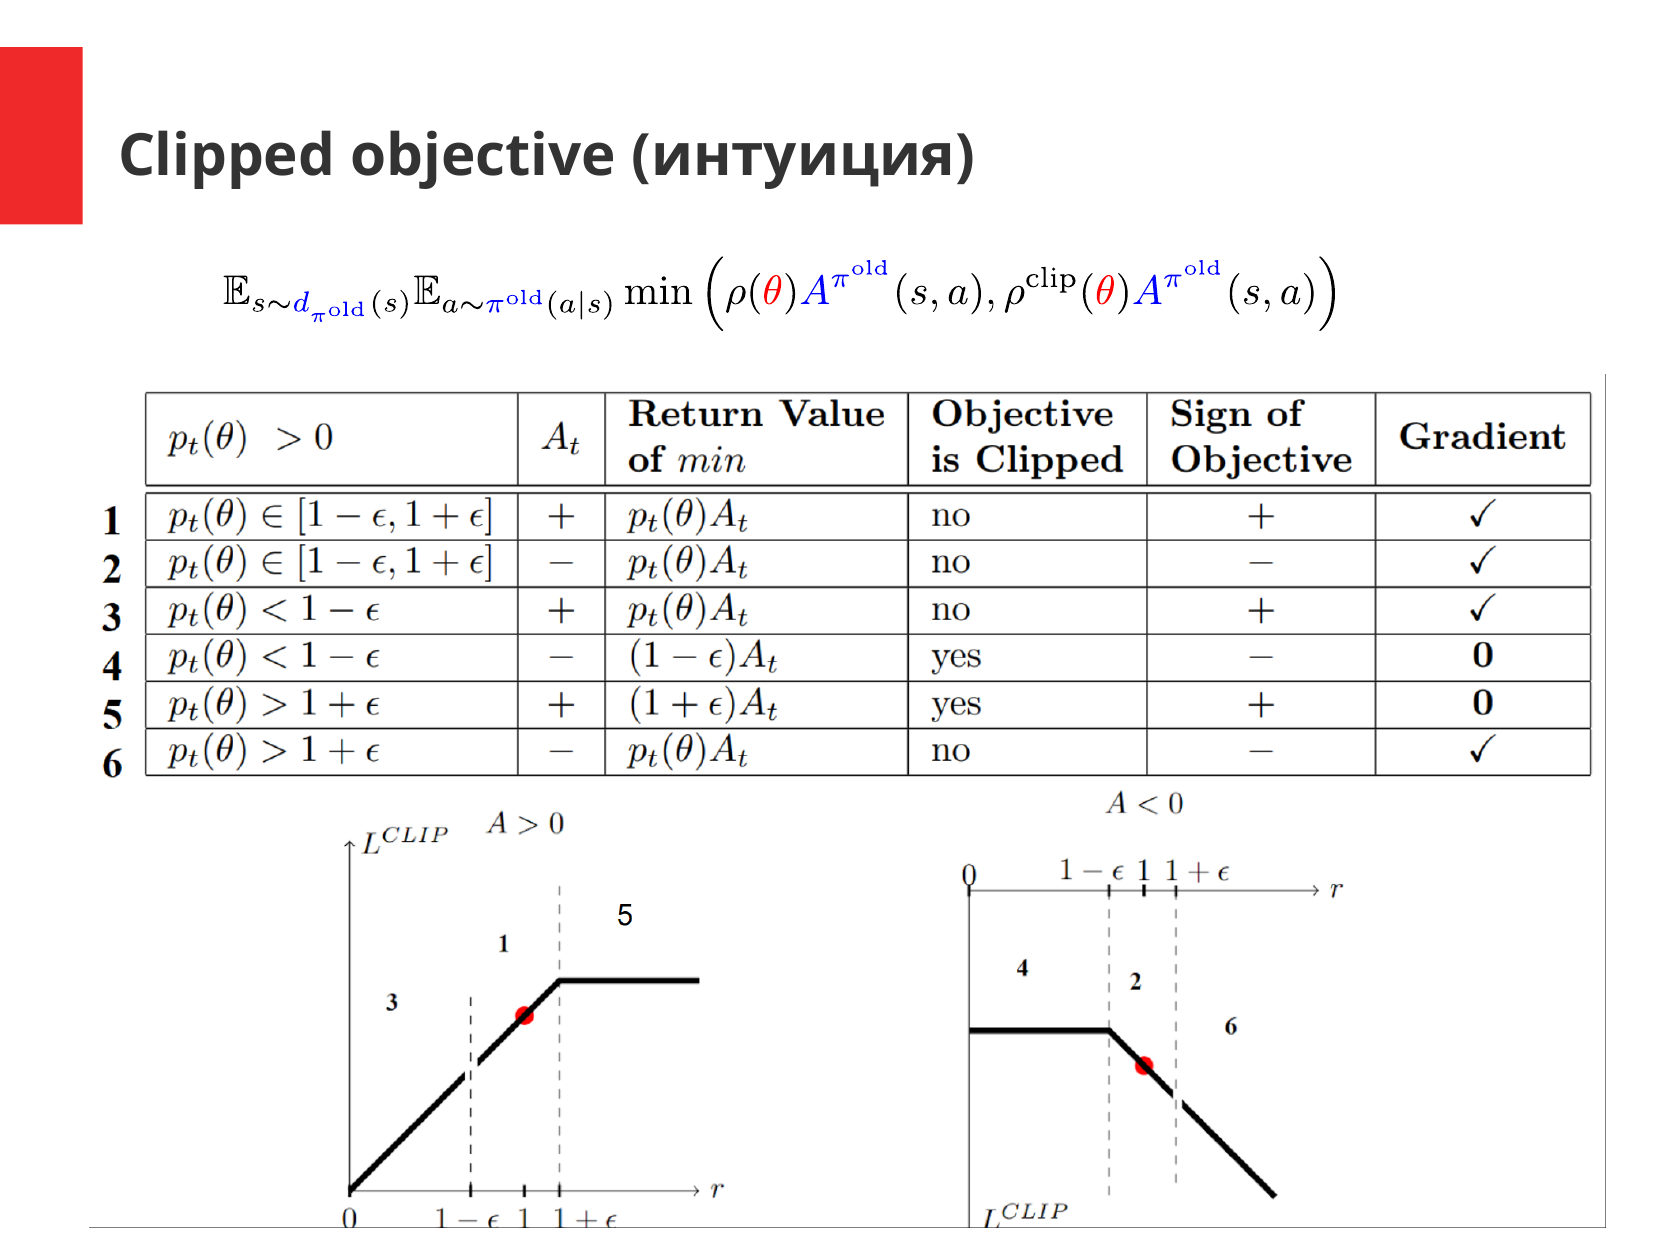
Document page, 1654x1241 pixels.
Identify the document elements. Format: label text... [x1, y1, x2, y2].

text_box [223, 256, 1336, 331]
title Clipped objective (интуиция) [118, 49, 1571, 257]
picture [89, 374, 1606, 1228]
